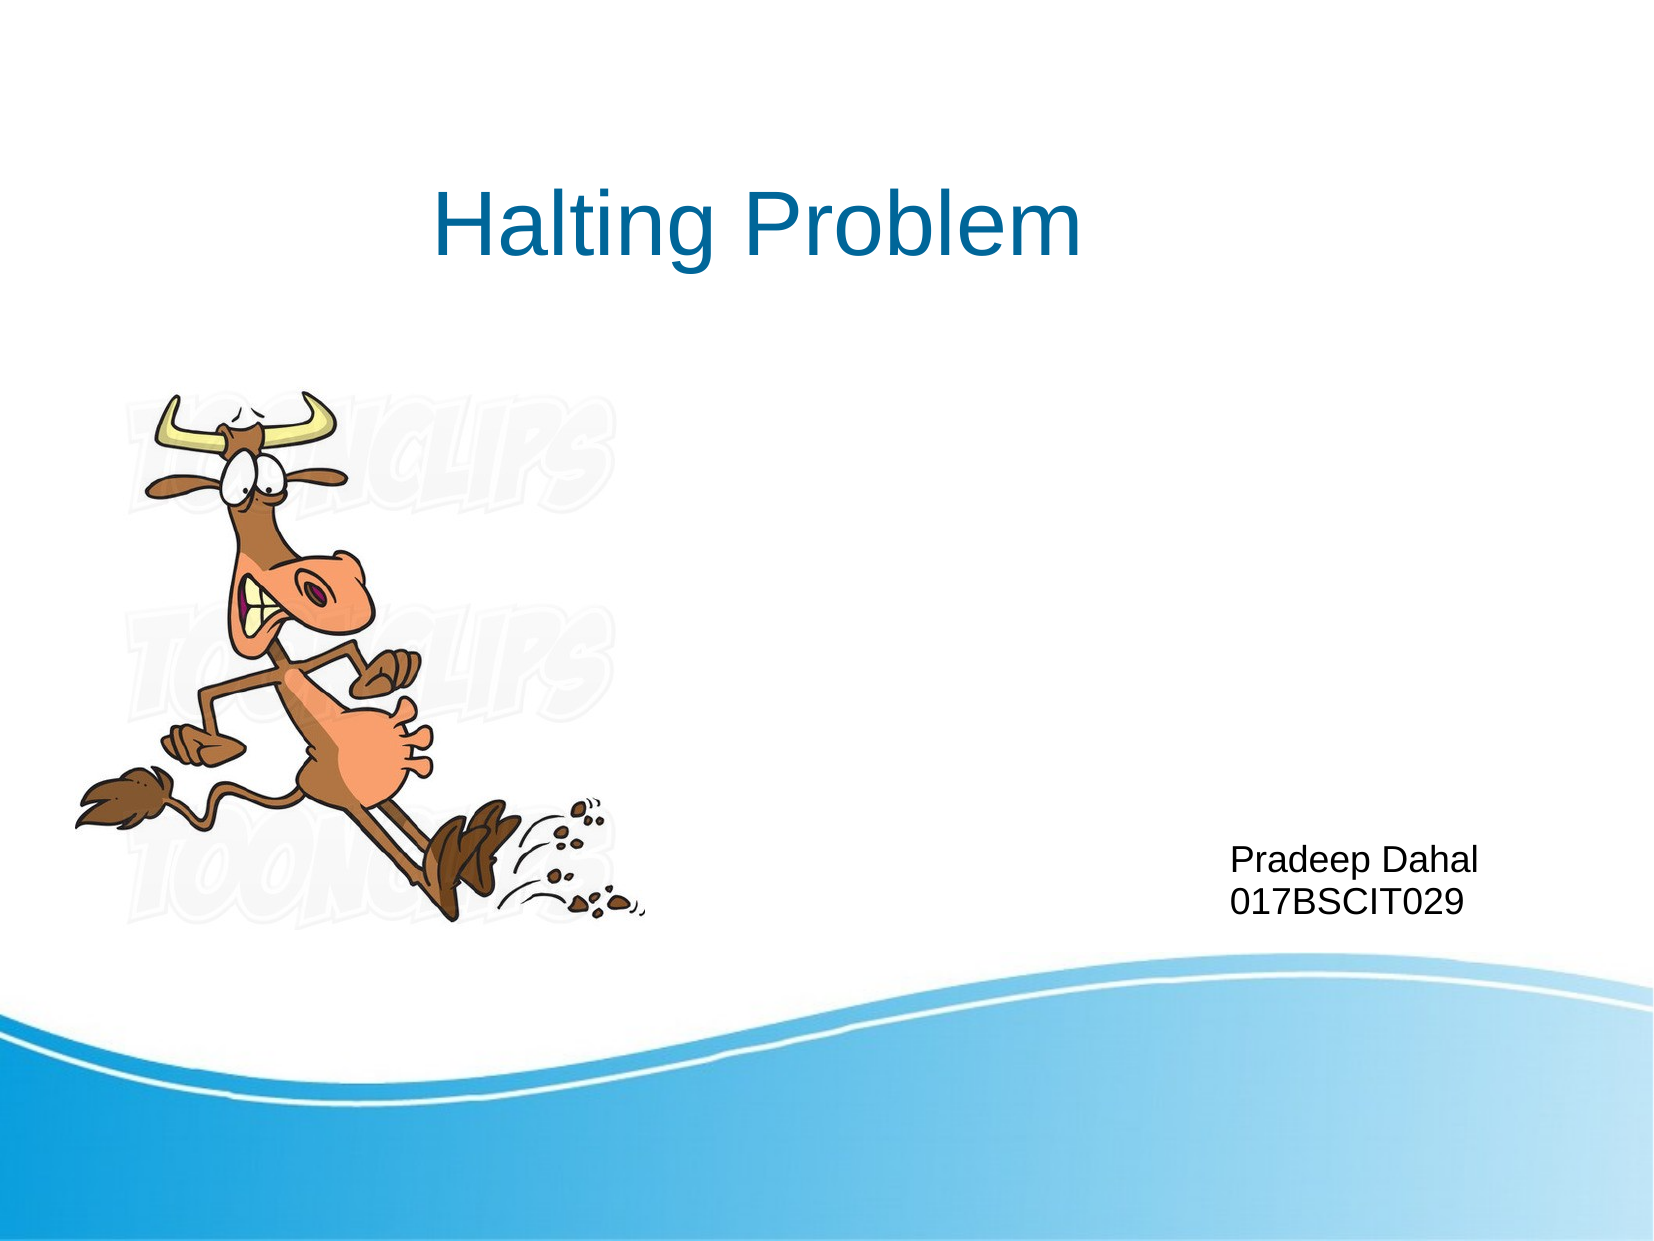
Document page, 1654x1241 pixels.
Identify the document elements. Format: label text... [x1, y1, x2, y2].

picture [75, 371, 645, 930]
text_box Pradeep Dahal 017BSCIT029 [1215, 831, 1654, 931]
picture [0, 952, 1654, 1241]
title Halting Problem [26, 120, 1516, 328]
